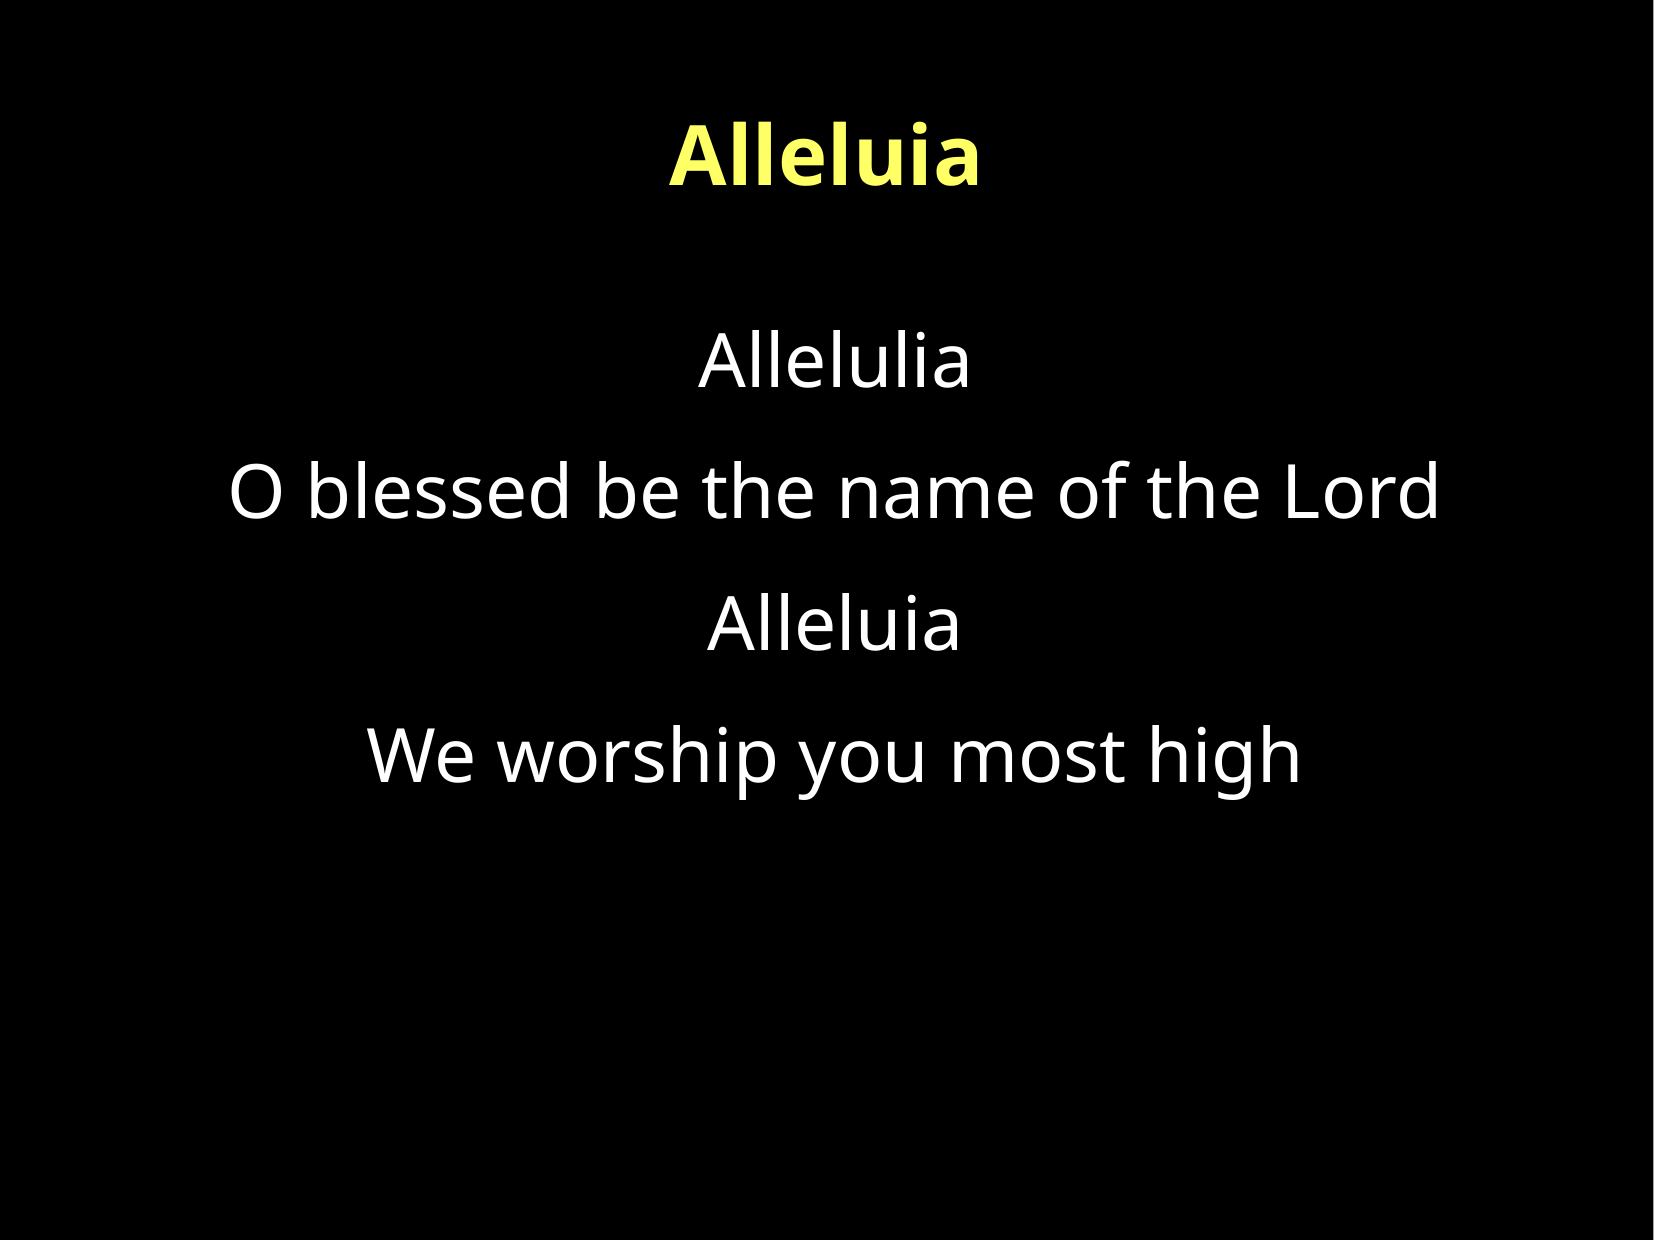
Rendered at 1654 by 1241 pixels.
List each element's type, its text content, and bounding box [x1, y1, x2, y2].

title Alleluia [0, 49, 1654, 257]
list Allelulia O blessed be the name of the Lord Alleluia We worship you most high [0, 307, 1654, 1229]
